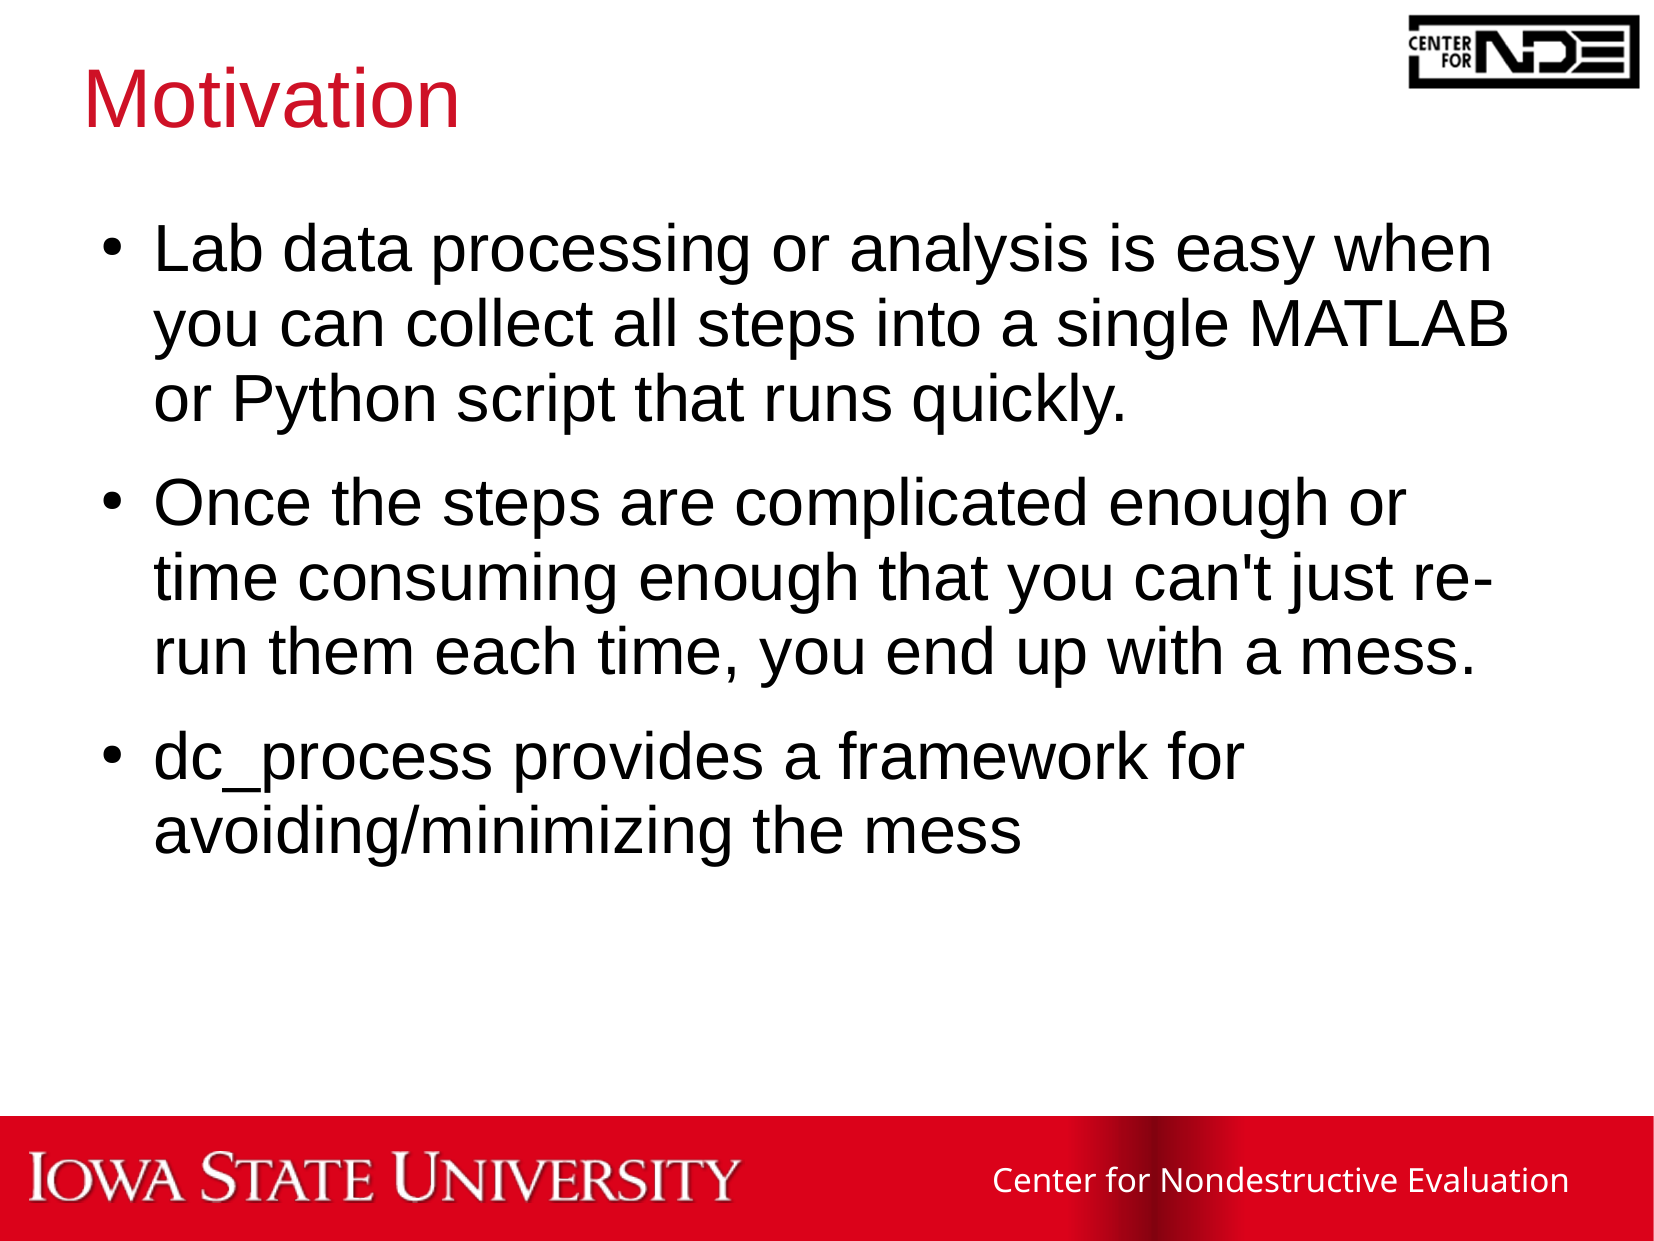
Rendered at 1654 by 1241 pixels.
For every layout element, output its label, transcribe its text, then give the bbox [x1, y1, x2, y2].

title Motivation [82, 31, 1407, 167]
picture [0, 1116, 1654, 1241]
picture [1406, 12, 1642, 91]
list Lab data processing or analysis is easy when you can collect all steps into a single MATLAB or Python script that runs quickly. Once the steps are complicated enough or time consuming enough that you can't just re-run them each time, you end up with a mess. dc_process provides a framework for avoiding/minimizing the mess [82, 211, 1546, 931]
